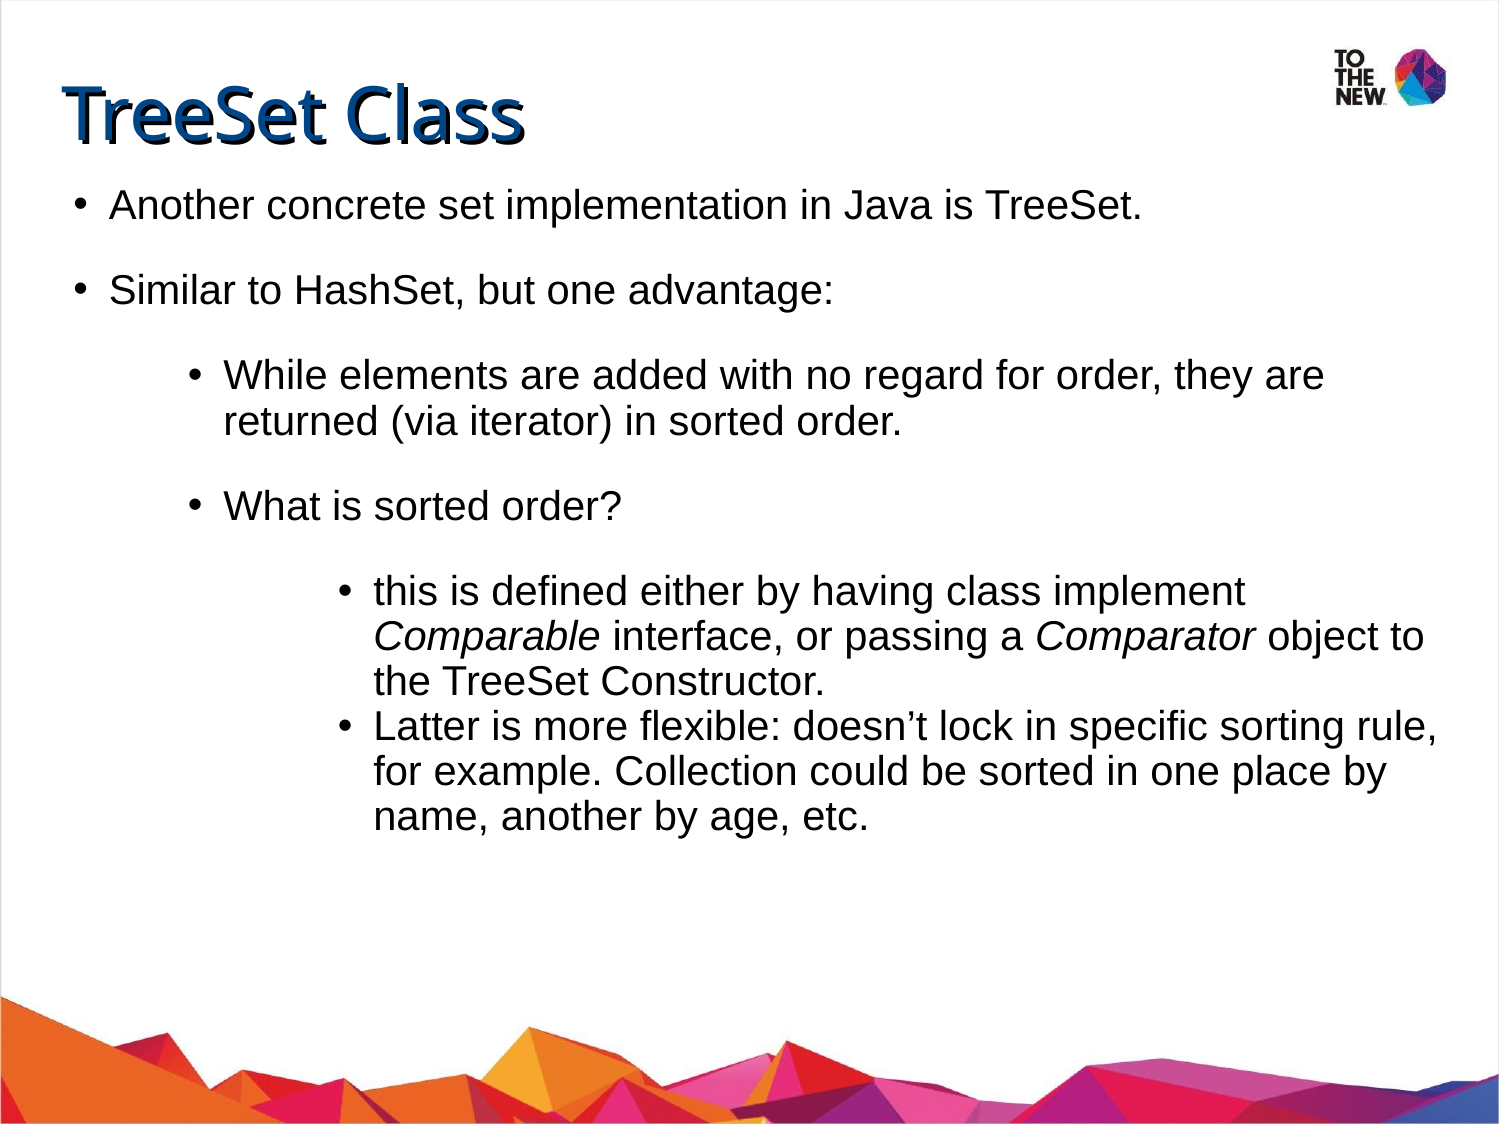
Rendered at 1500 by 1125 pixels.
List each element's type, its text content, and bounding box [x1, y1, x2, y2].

picture [0, 0, 1499, 1124]
text_box TreeSet Class [46, 35, 1397, 185]
text_box Another concrete set implementation in Java is TreeSet. Similar to HashSet, but one advantage: While elements are added with no regard for order, they are returned (via iterator) in sorted order. What is sorted order? this is defined either by having class implement Comparable interface, or passing a Comparator object to the TreeSet Constructor. Latter is more flexible: doesn’t lock in specific sorting rule, for example. Collection could be sorted in one place by name, another by age, etc. [58, 175, 1475, 1000]
